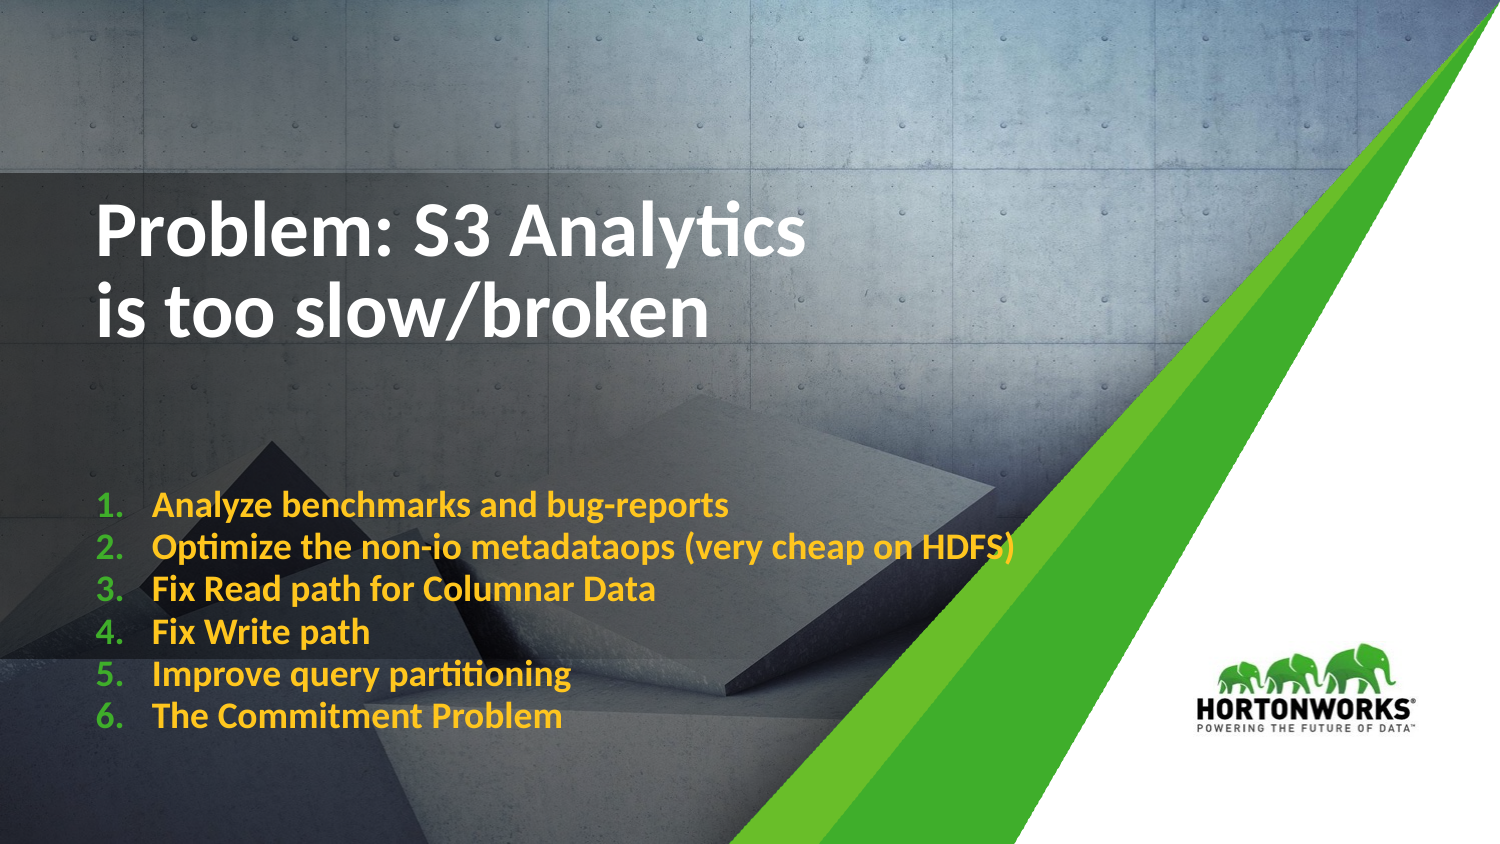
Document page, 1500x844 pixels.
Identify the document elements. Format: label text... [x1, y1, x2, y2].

subtitle Analyze benchmarks and bug-reports Optimize the non-io metadataops (very cheap on HDFS) Fix Read path for Columnar Data Fix Write path Improve query partitioning The Commitment Problem [86, 477, 1096, 526]
title Problem: S3 Analytics is too slow/broken [86, 201, 871, 363]
picture [0, 0, 1500, 844]
